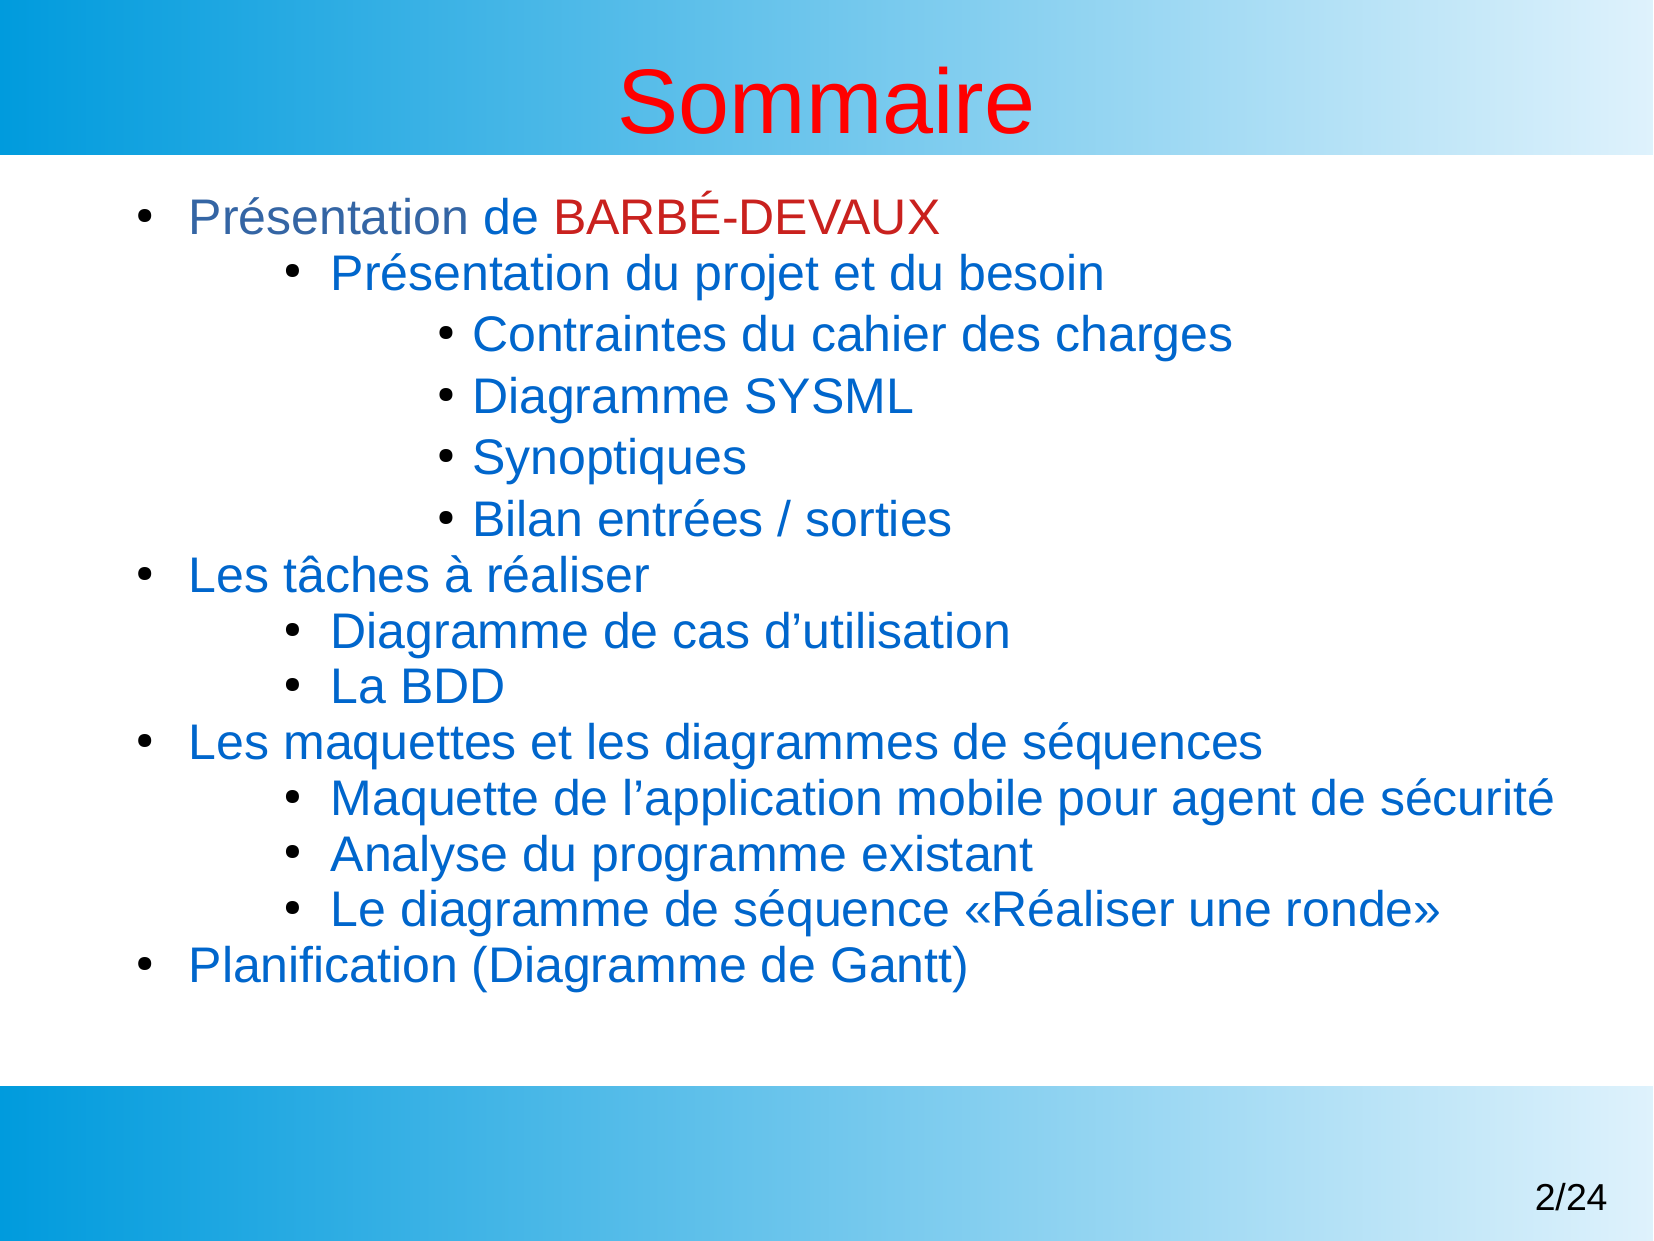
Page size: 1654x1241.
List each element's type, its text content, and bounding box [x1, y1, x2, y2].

text_box <numéro>/24 [1520, 1169, 1654, 1240]
list Présentation de BARBÉ-DEVAUX Présentation du projet et du besoin Contraintes du cahier des charges Diagramme SYSML Synoptiques Bilan entrées / sorties Les tâches à réaliser Diagramme de cas d’utilisation La BDD Les maquettes et les diagrammes de séquences Maquette de l’application mobile pour agent de sécurité Analyse du programme existant Le diagramme de séquence «Réaliser une ronde» Planification (Diagramme de Gantt) [118, 188, 1583, 957]
title Sommaire [82, 49, 1571, 155]
